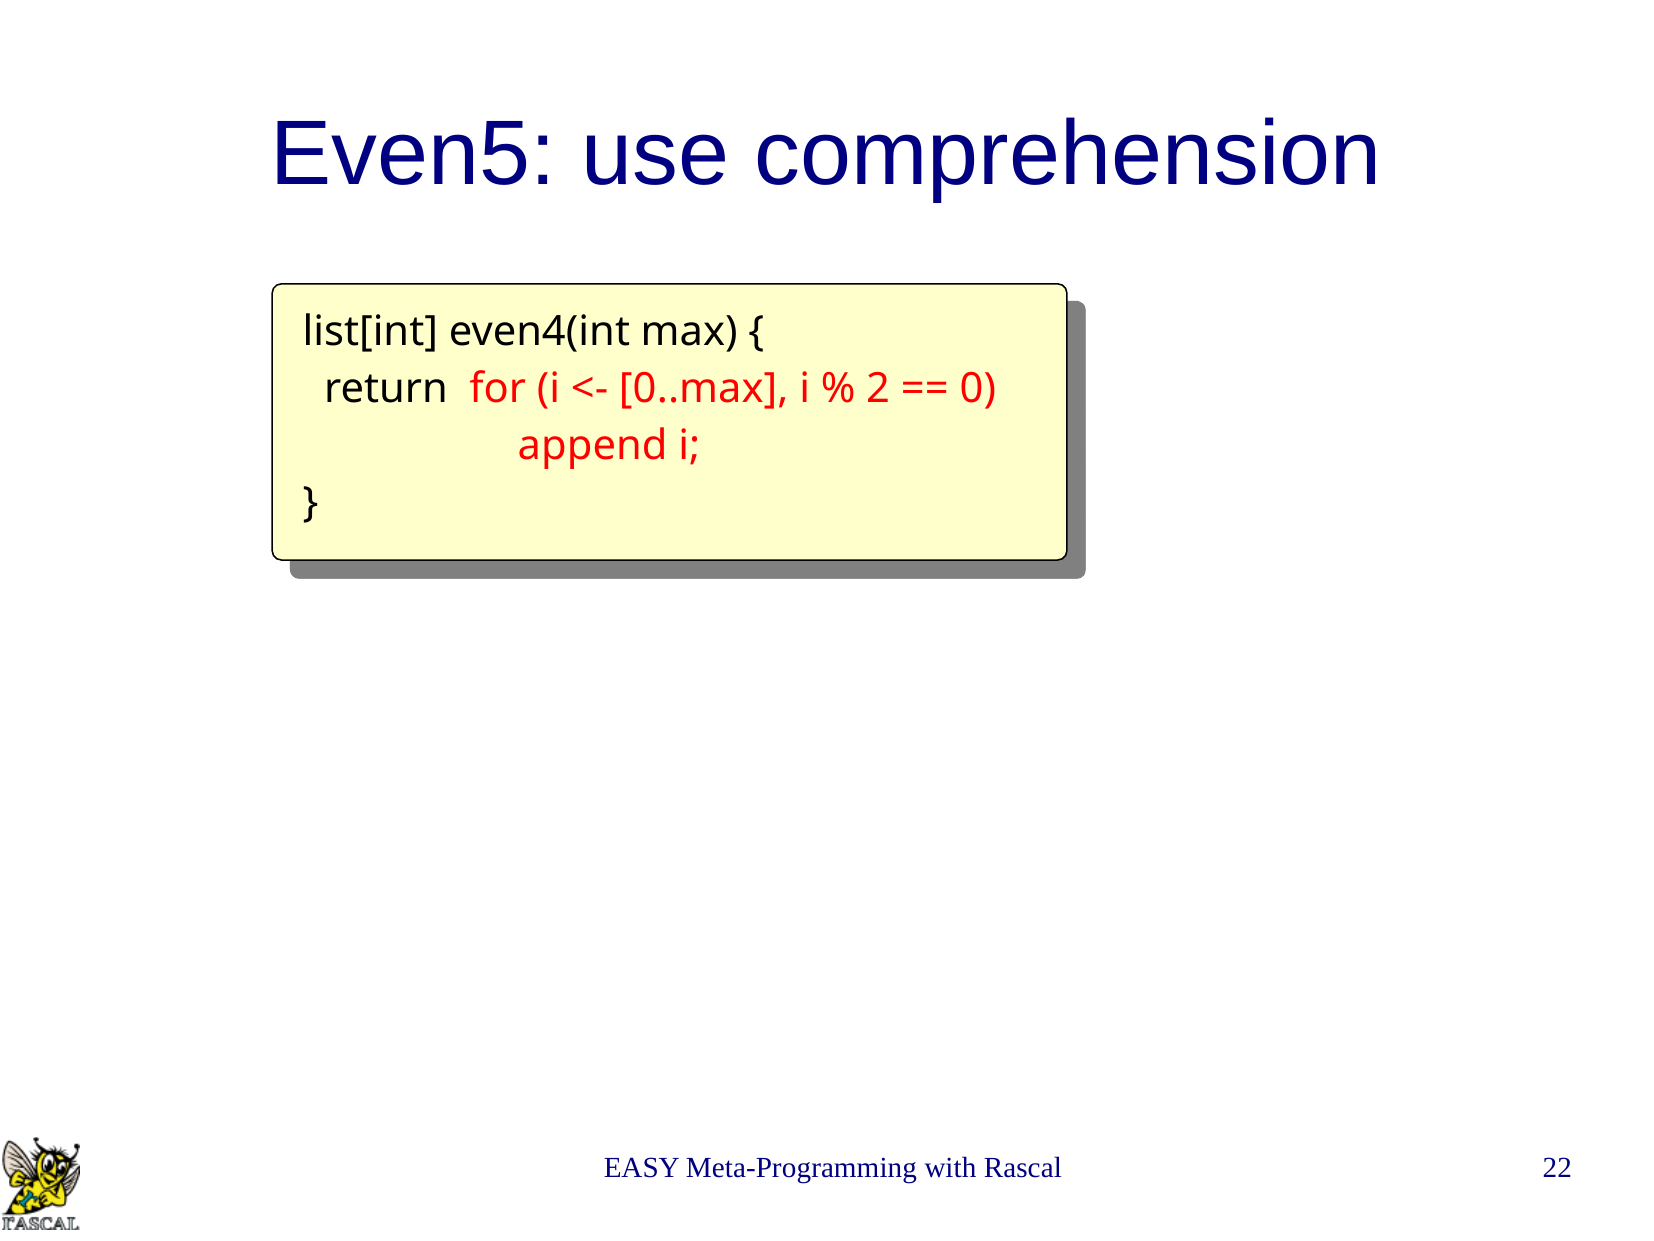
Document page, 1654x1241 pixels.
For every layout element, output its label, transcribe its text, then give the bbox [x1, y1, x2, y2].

text_box [272, 283, 1067, 561]
picture [1, 1137, 80, 1230]
text_box list[int] even4(int max) { return for (i <- [0..max], i % 2 == 0) append i; } [287, 293, 1238, 641]
title Even5: use comprehension [82, 49, 1571, 257]
